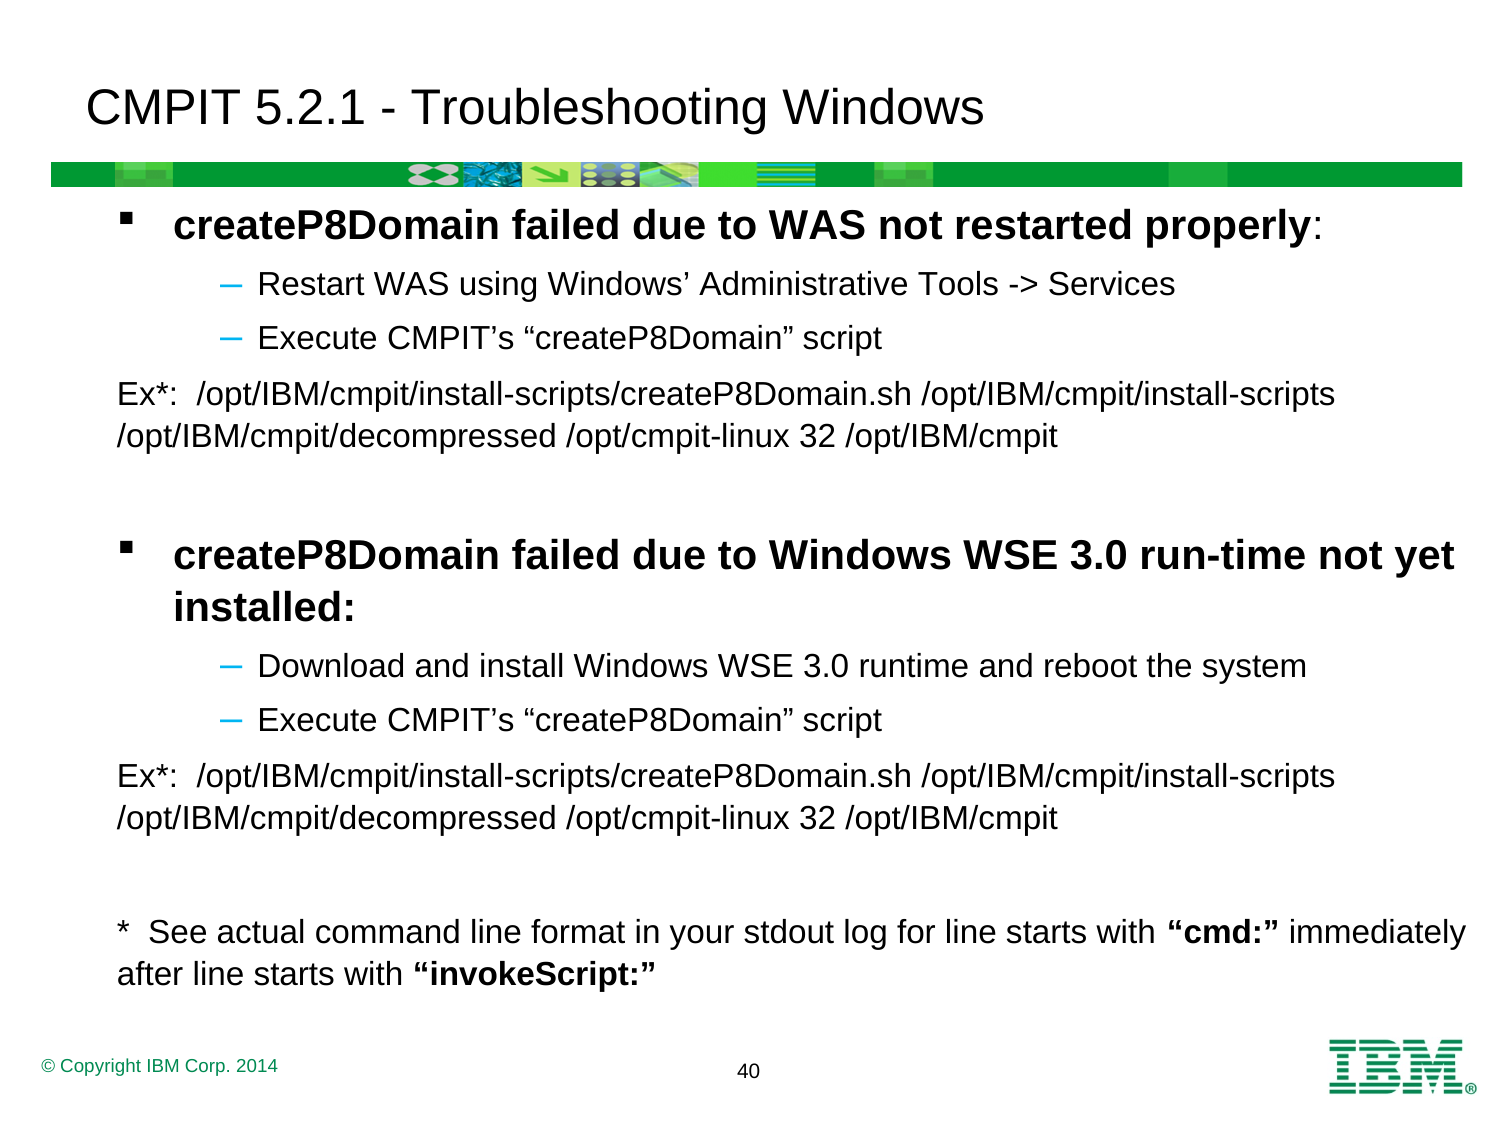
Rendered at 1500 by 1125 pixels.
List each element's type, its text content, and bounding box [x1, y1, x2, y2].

picture [50, 161, 1463, 188]
picture [1327, 1037, 1479, 1096]
list createP8Domain failed due to WAS not restarted properly: Restart WAS using Windows’ Administrative Tools -> Services Execute CMPIT’s “createP8Domain” script Ex*: /opt/IBM/cmpit/install-scripts/createP8Domain.sh /opt/IBM/cmpit/install-scripts /opt/IBM/cmpit/decompressed /opt/cmpit-linux 32 /opt/IBM/cmpit createP8Domain failed due to Windows WSE 3.0 run-time not yet installed: Download and install Windows WSE 3.0 runtime and reboot the system Execute CMPIT’s “createP8Domain” script Ex*: /opt/IBM/cmpit/install-scripts/createP8Domain.sh /opt/IBM/cmpit/install-scripts /opt/IBM/cmpit/decompressed /opt/cmpit-linux 32 /opt/IBM/cmpit * See actual command line format in your stdout log for line starts with “cmd:” immediately after line starts with “invokeScript:” [45, 188, 1484, 1006]
title CMPIT 5.2.1 - Troubleshooting Windows [53, 69, 1239, 144]
